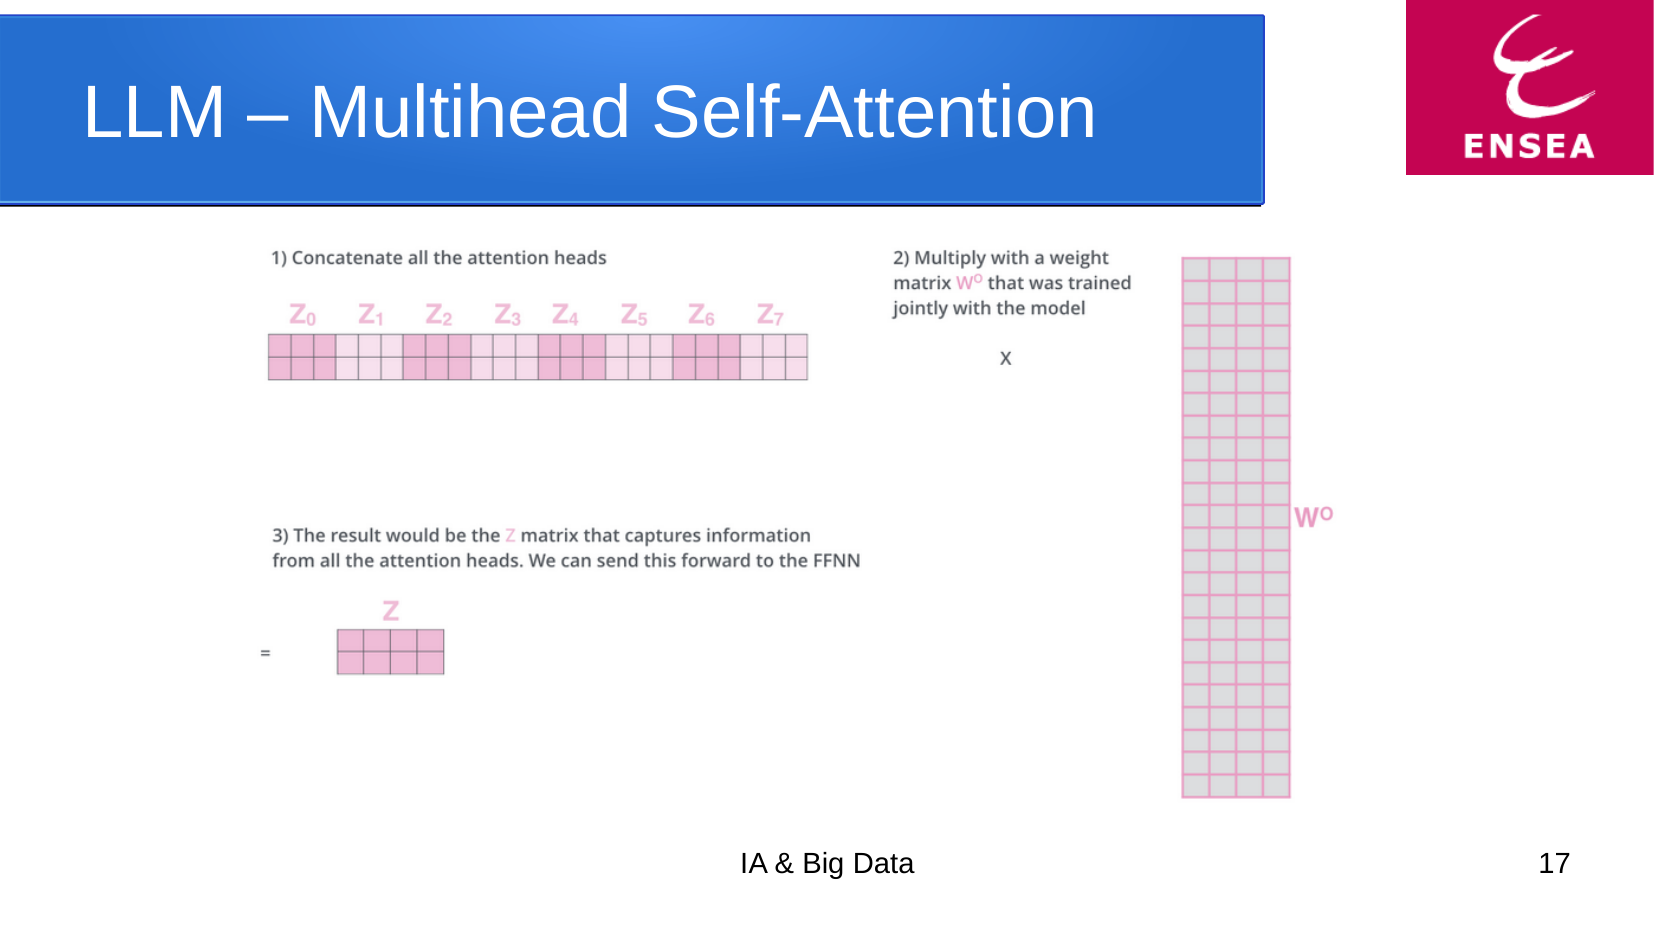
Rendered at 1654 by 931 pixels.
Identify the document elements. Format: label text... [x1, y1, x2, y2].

picture [248, 224, 1347, 826]
picture [1406, 0, 1654, 175]
title LLM – Multihead Self-Attention [82, 35, 1235, 189]
